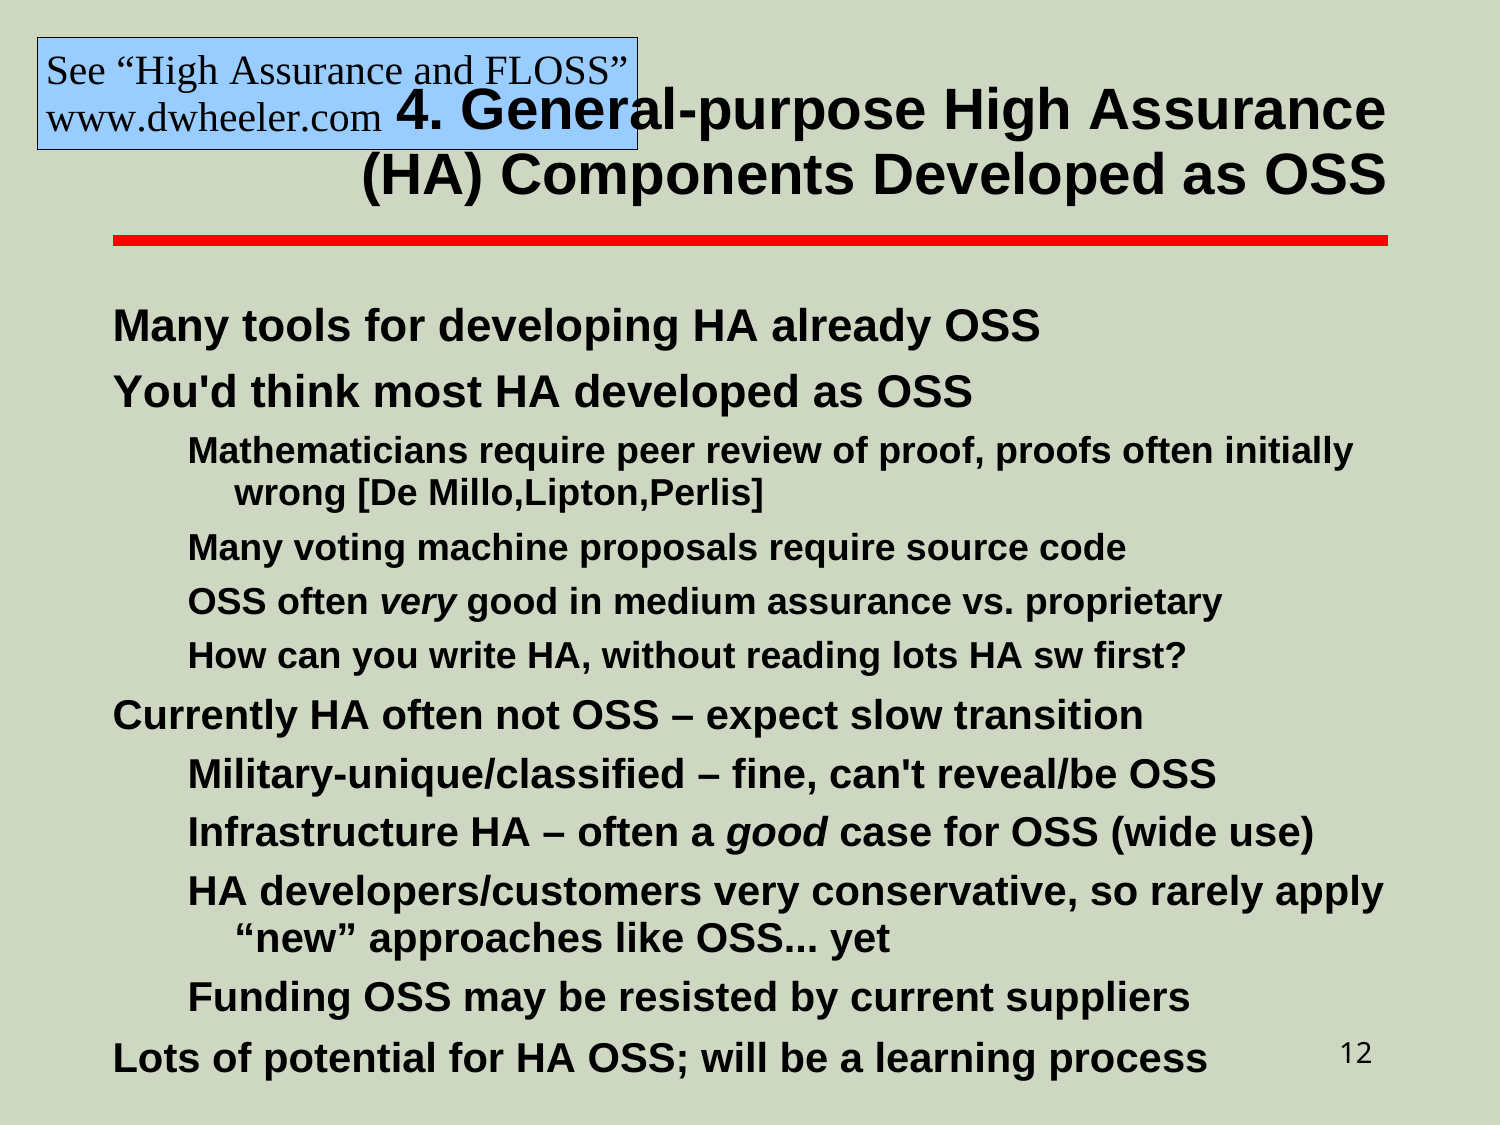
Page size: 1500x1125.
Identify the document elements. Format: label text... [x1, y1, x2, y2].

text_box See “High Assurance and FLOSS” www.dwheeler.com [37, 37, 638, 150]
title 4. General-purpose High Assurance (HA) Components Developed as OSS [337, 76, 1388, 207]
list Many tools for developing HA already OSS You'd think most HA developed as OSS Mathematicians require peer review of proof, proofs often initially wrong [De Millo,Lipton,Perlis] Many voting machine proposals require source code OSS often very good in medium assurance vs. proprietary How can you write HA, without reading lots HA sw first? Currently HA often not OSS – expect slow transition Military-unique/classified – fine, can't reveal/be OSS Infrastructure HA – often a good case for OSS (wide use) HA developers/customers very conservative, so rarely apply “new” approaches like OSS... yet Funding OSS may be resisted by current suppliers Lots of potential for HA OSS; will be a learning process [112, 299, 1388, 1084]
